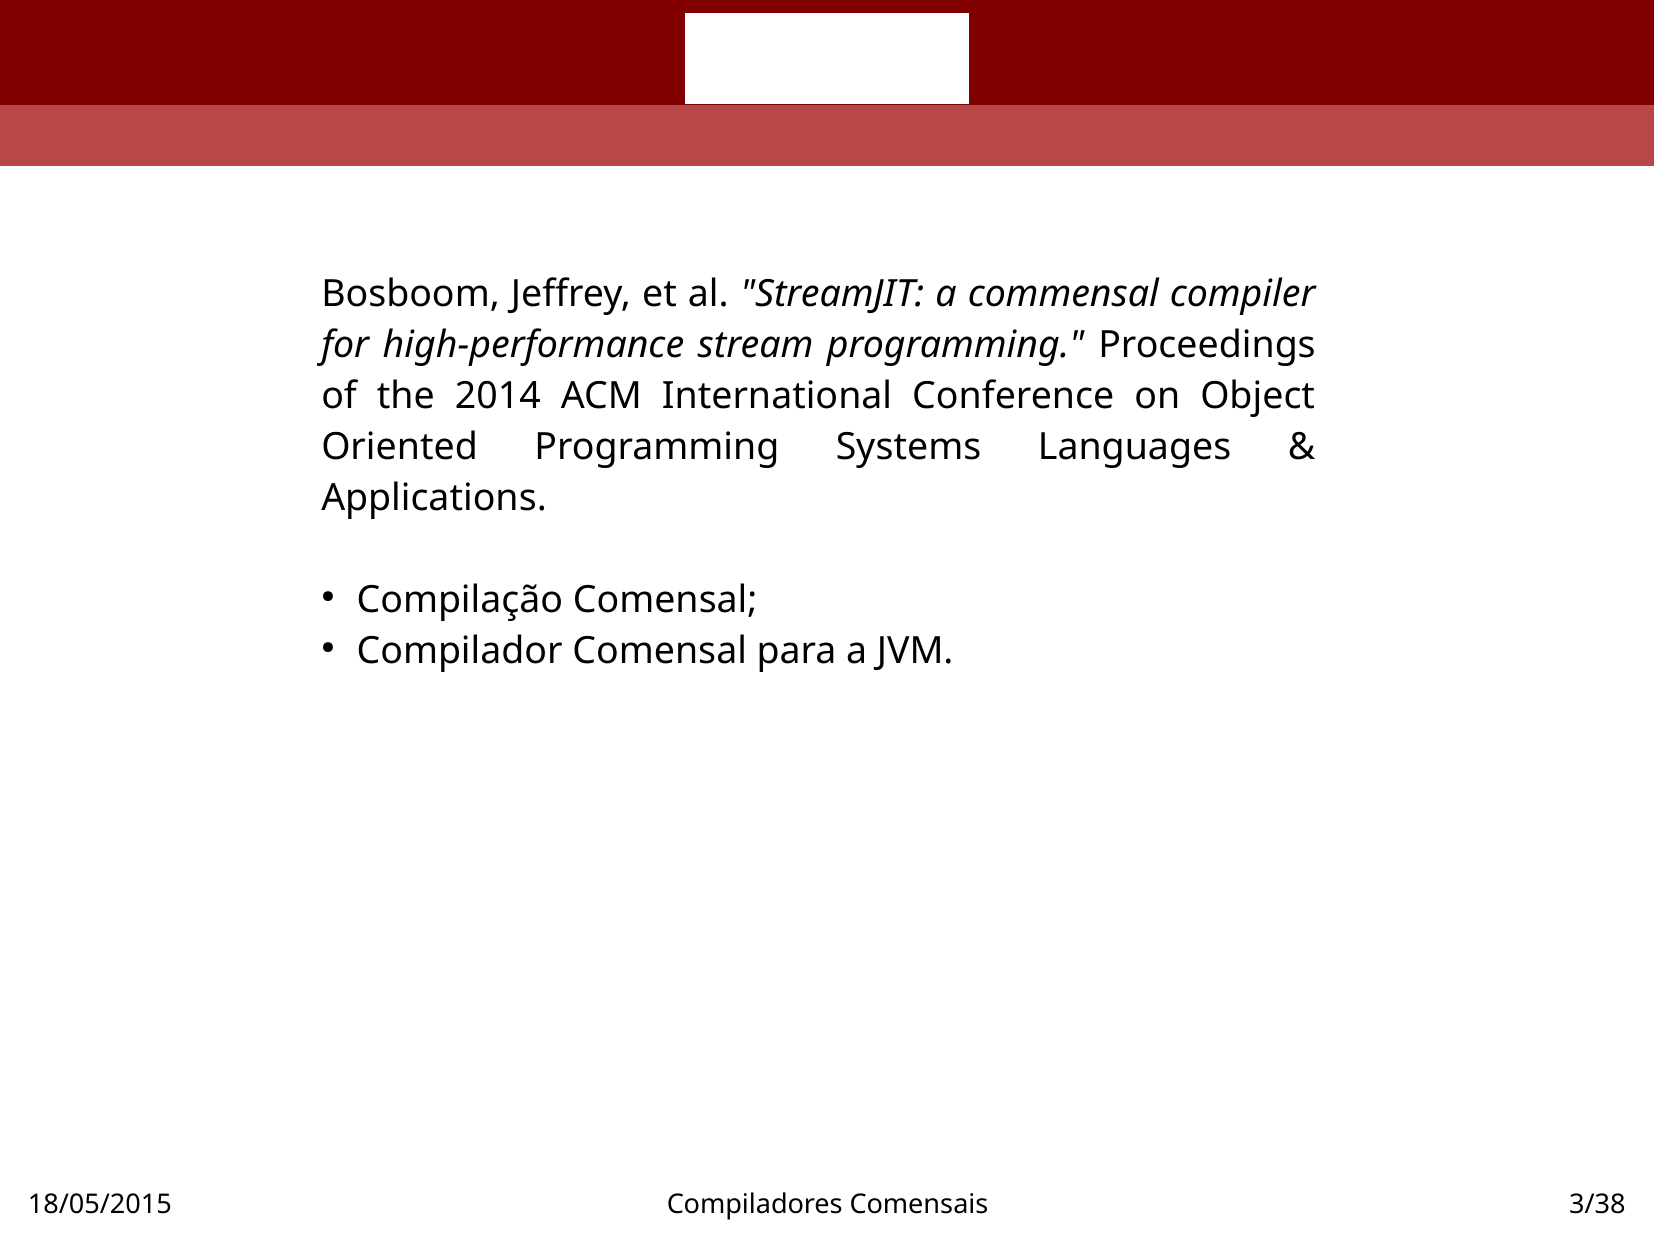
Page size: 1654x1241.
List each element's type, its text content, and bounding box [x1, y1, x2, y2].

title Contexto [82, 0, 1571, 118]
text_box Bosboom, Jeffrey, et al. "StreamJIT: a commensal compiler for high-performance stream programming." Proceedings of the 2014 ACM International Conference on Object Oriented Programming Systems Languages & Applications. Compilação Comensal; Compilador Comensal para a JVM. [306, 258, 1348, 605]
